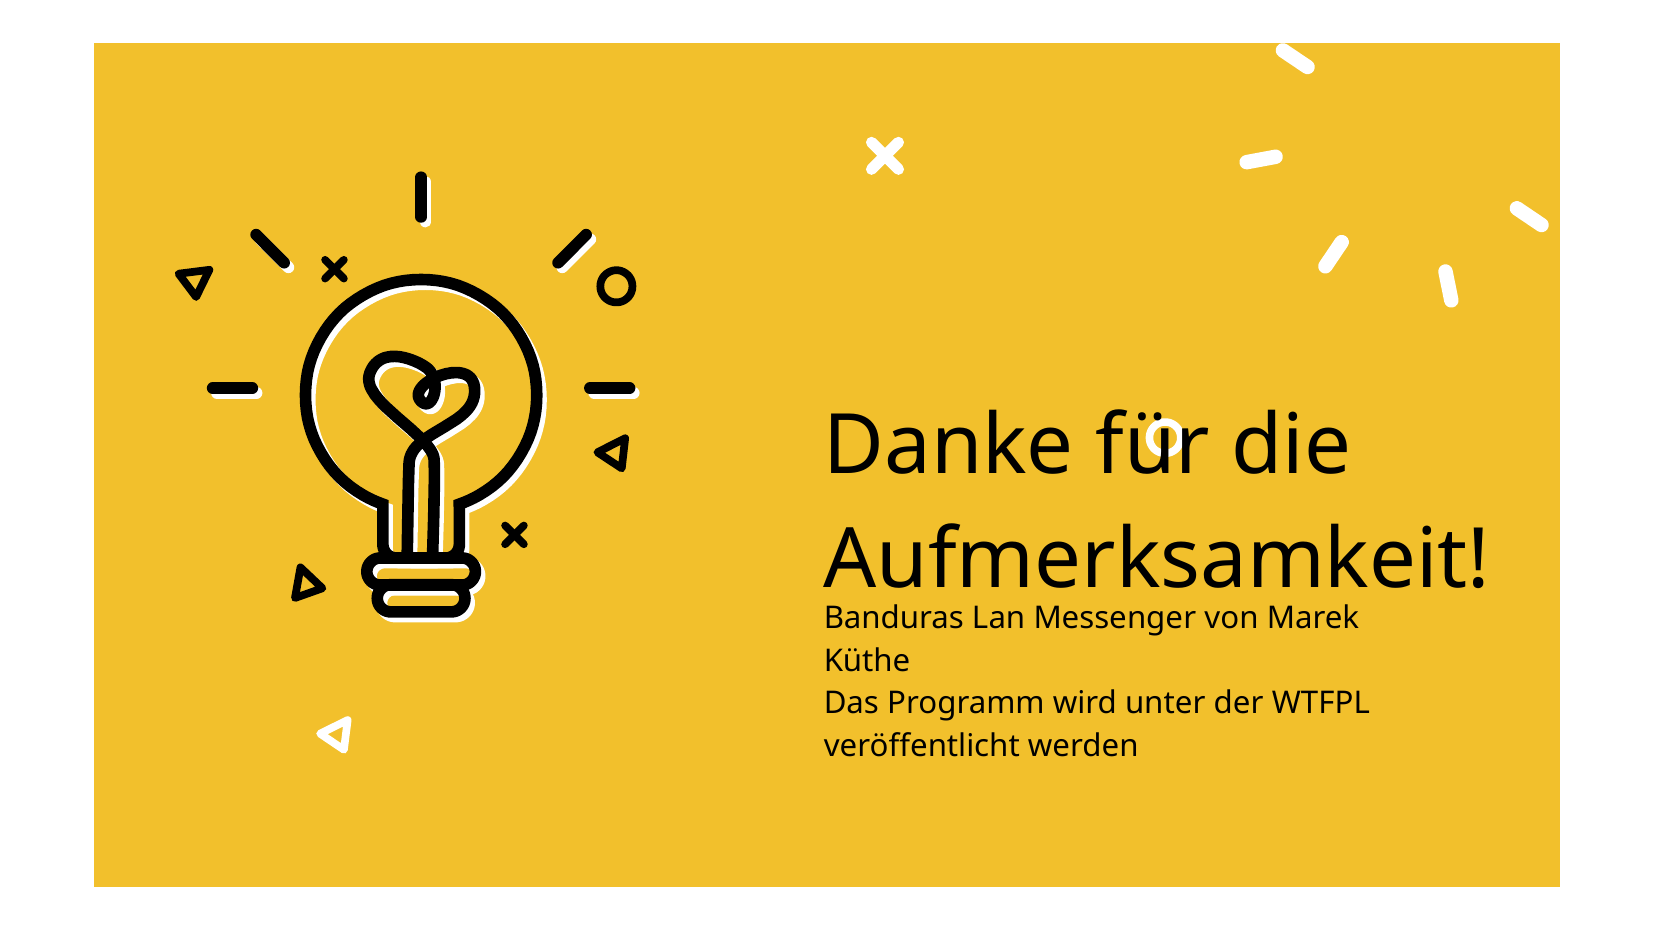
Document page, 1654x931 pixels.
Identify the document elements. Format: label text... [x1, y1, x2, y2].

title Danke für die Aufmerksamkeit! [823, 384, 1544, 612]
title Banduras Lan Messenger von Marek Küthe Das Programm wird unter der WTFPL veröffentlicht werden [823, 607, 1399, 754]
